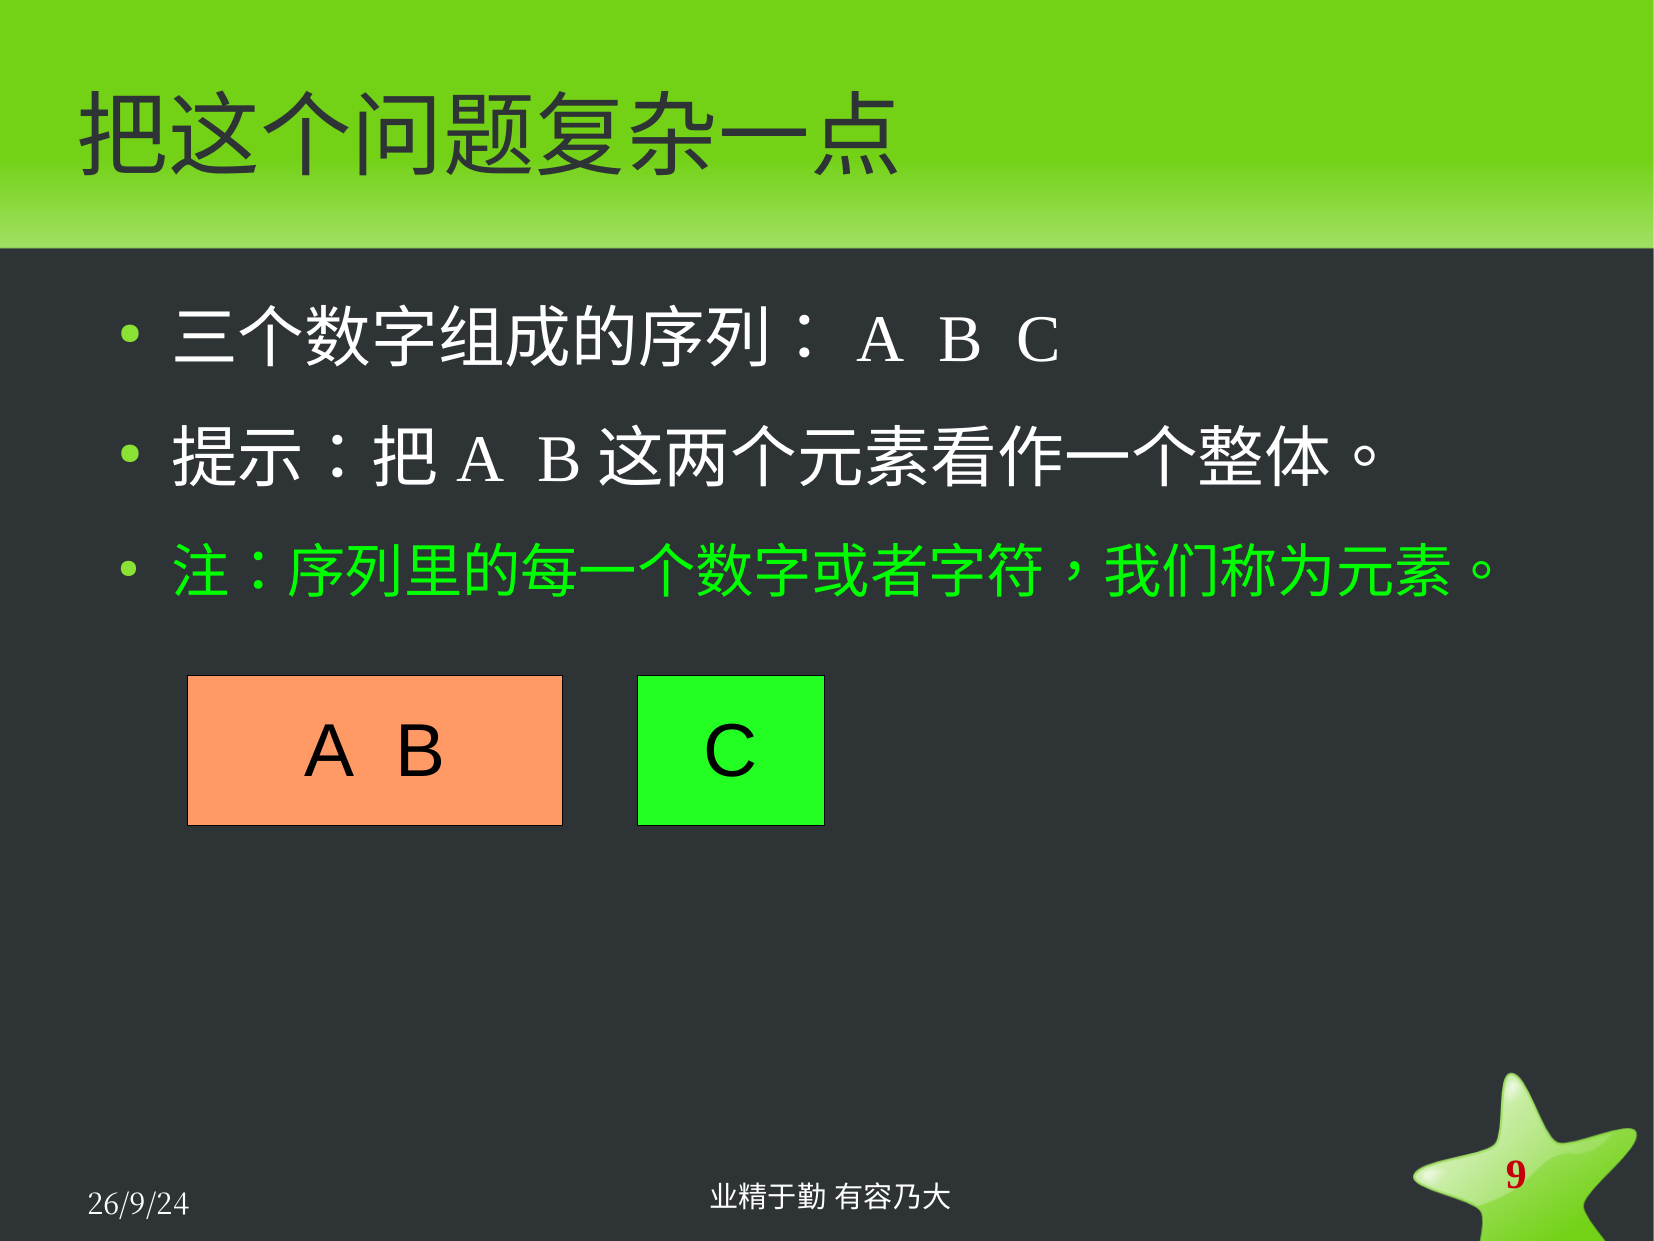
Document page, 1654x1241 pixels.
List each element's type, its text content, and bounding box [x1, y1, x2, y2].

picture [0, 0, 1654, 1241]
title 把这个问题复杂一点 [76, 29, 1565, 237]
list 三个数字组成的序列：A B C 提示：把A B这两个元素看作一个整体。 注：序列里的每一个数字或者字符，我们称为元素。 [82, 290, 1571, 1109]
text_box C [637, 675, 825, 826]
text_box A B [187, 675, 563, 826]
